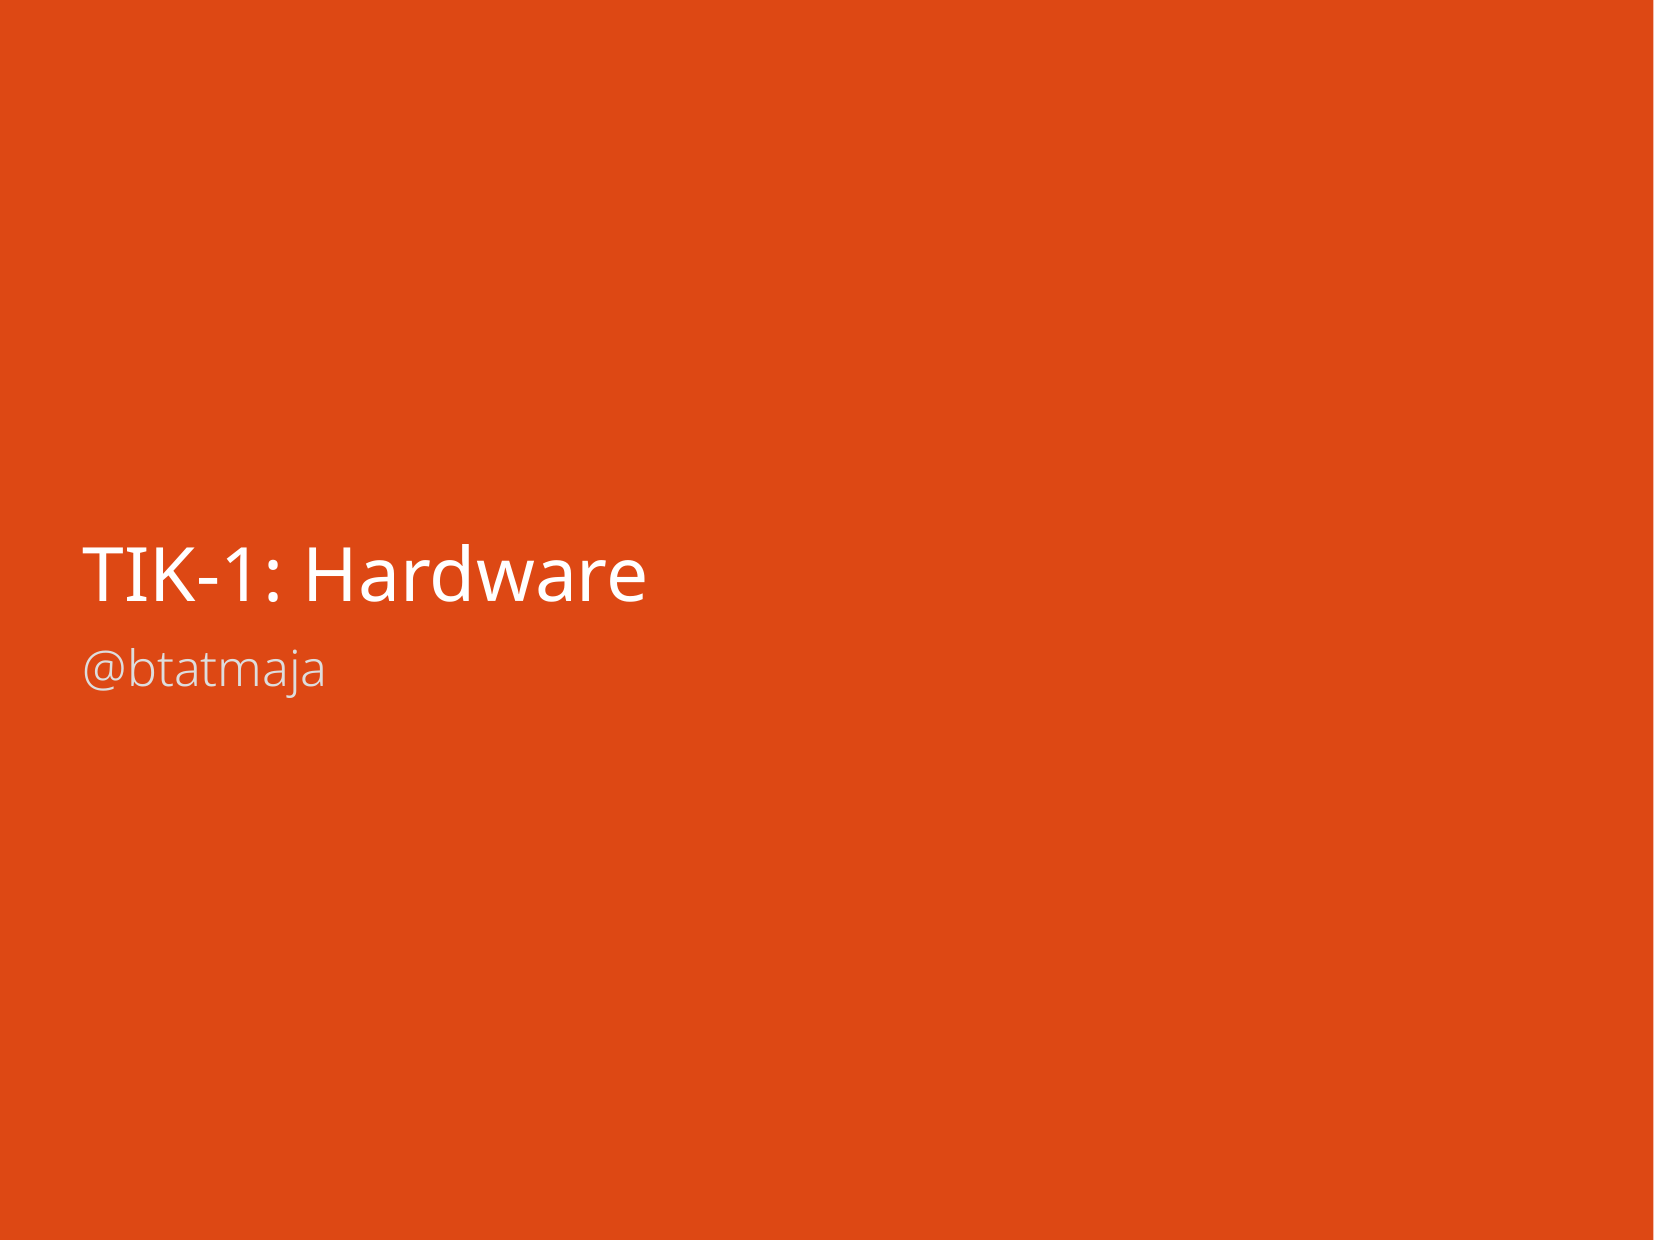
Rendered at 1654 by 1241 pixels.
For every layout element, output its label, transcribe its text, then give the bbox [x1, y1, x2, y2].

title TIK-1: Hardware [82, 519, 1571, 625]
subtitle @btatmaja [82, 625, 1571, 709]
